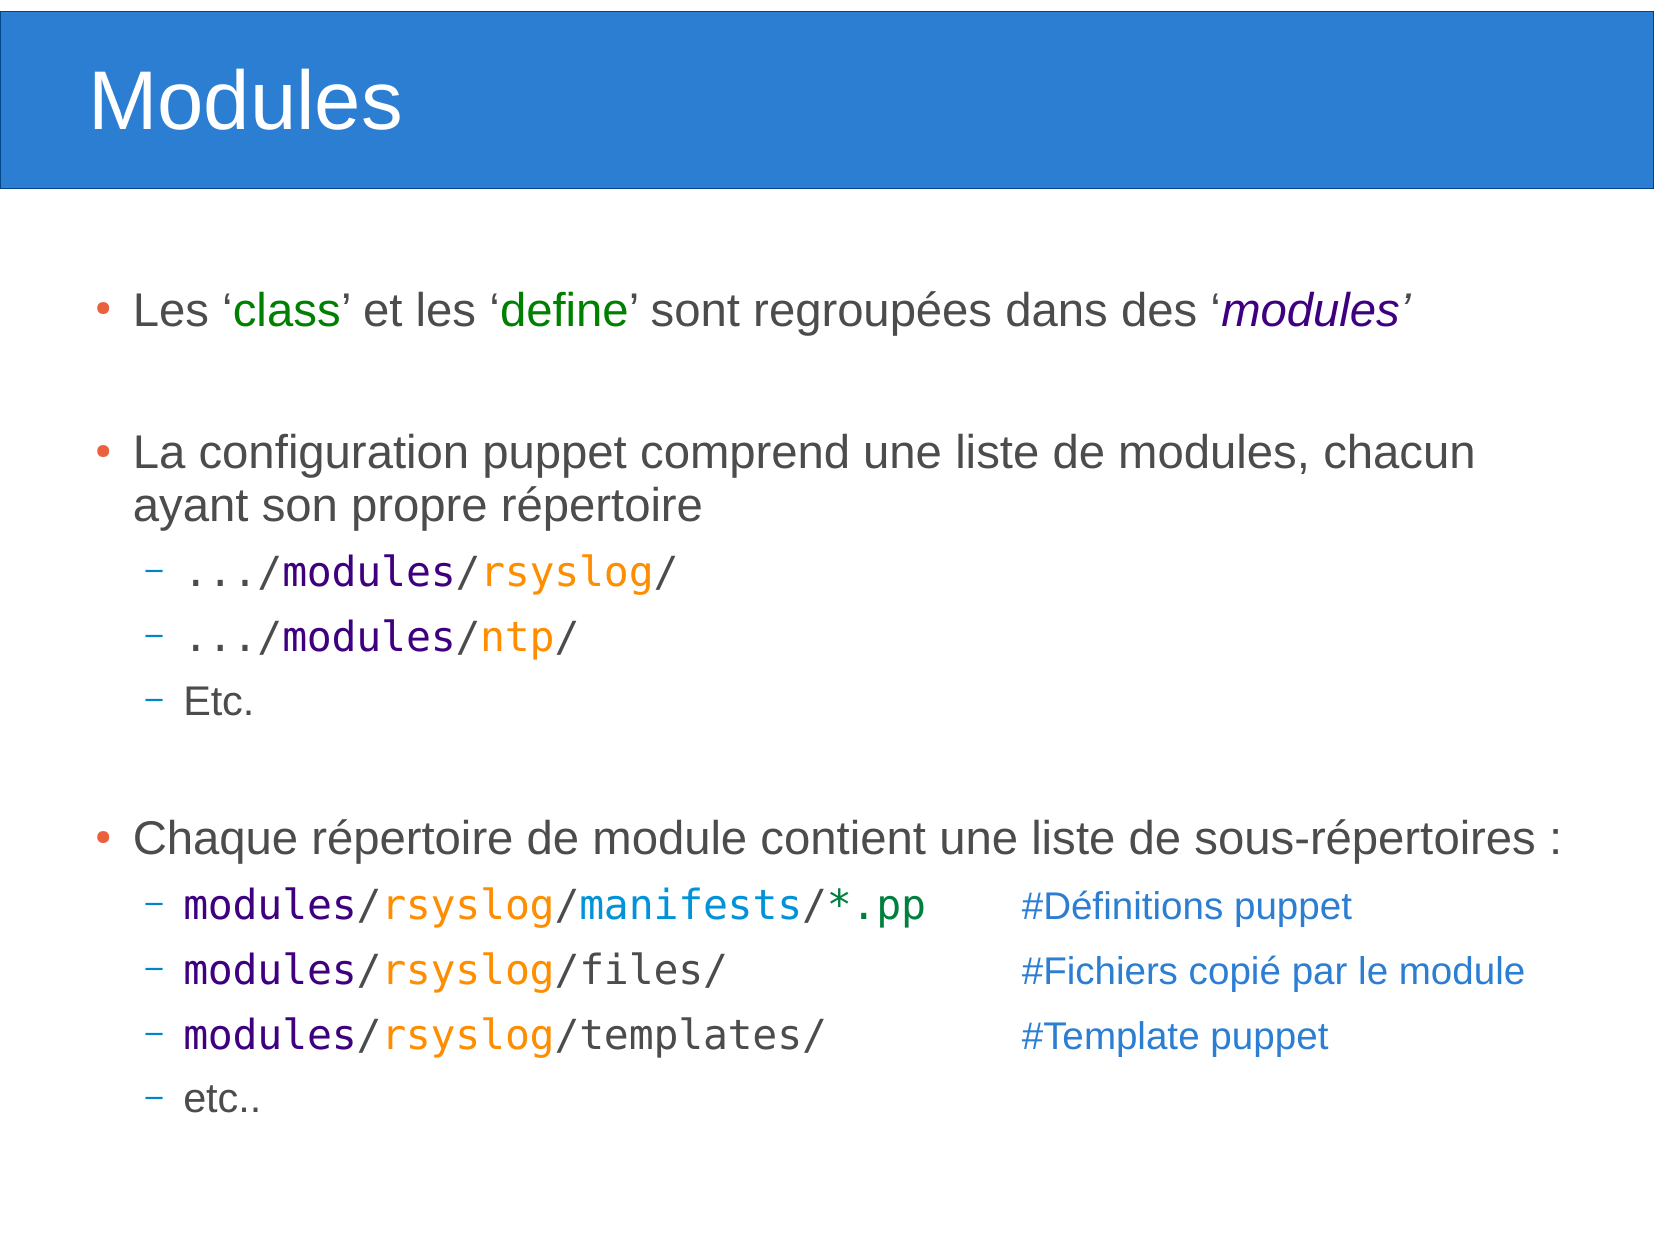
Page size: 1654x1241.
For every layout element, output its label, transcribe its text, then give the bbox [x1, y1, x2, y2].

list Les ‘class’ et les ‘define’ sont regroupées dans des ‘modules’ La configuration puppet comprend une liste de modules, chacun ayant son propre répertoire .../modules/rsyslog/ .../modules/ntp/ Etc. Chaque répertoire de module contient une liste de sous-répertoires : modules/rsyslog/manifests/*.pp #Définitions puppet modules/rsyslog/files/ #Fichiers copié par le module modules/rsyslog/templates/ #Template puppet etc.. [82, 283, 1583, 1146]
title Modules [0, 11, 1654, 189]
